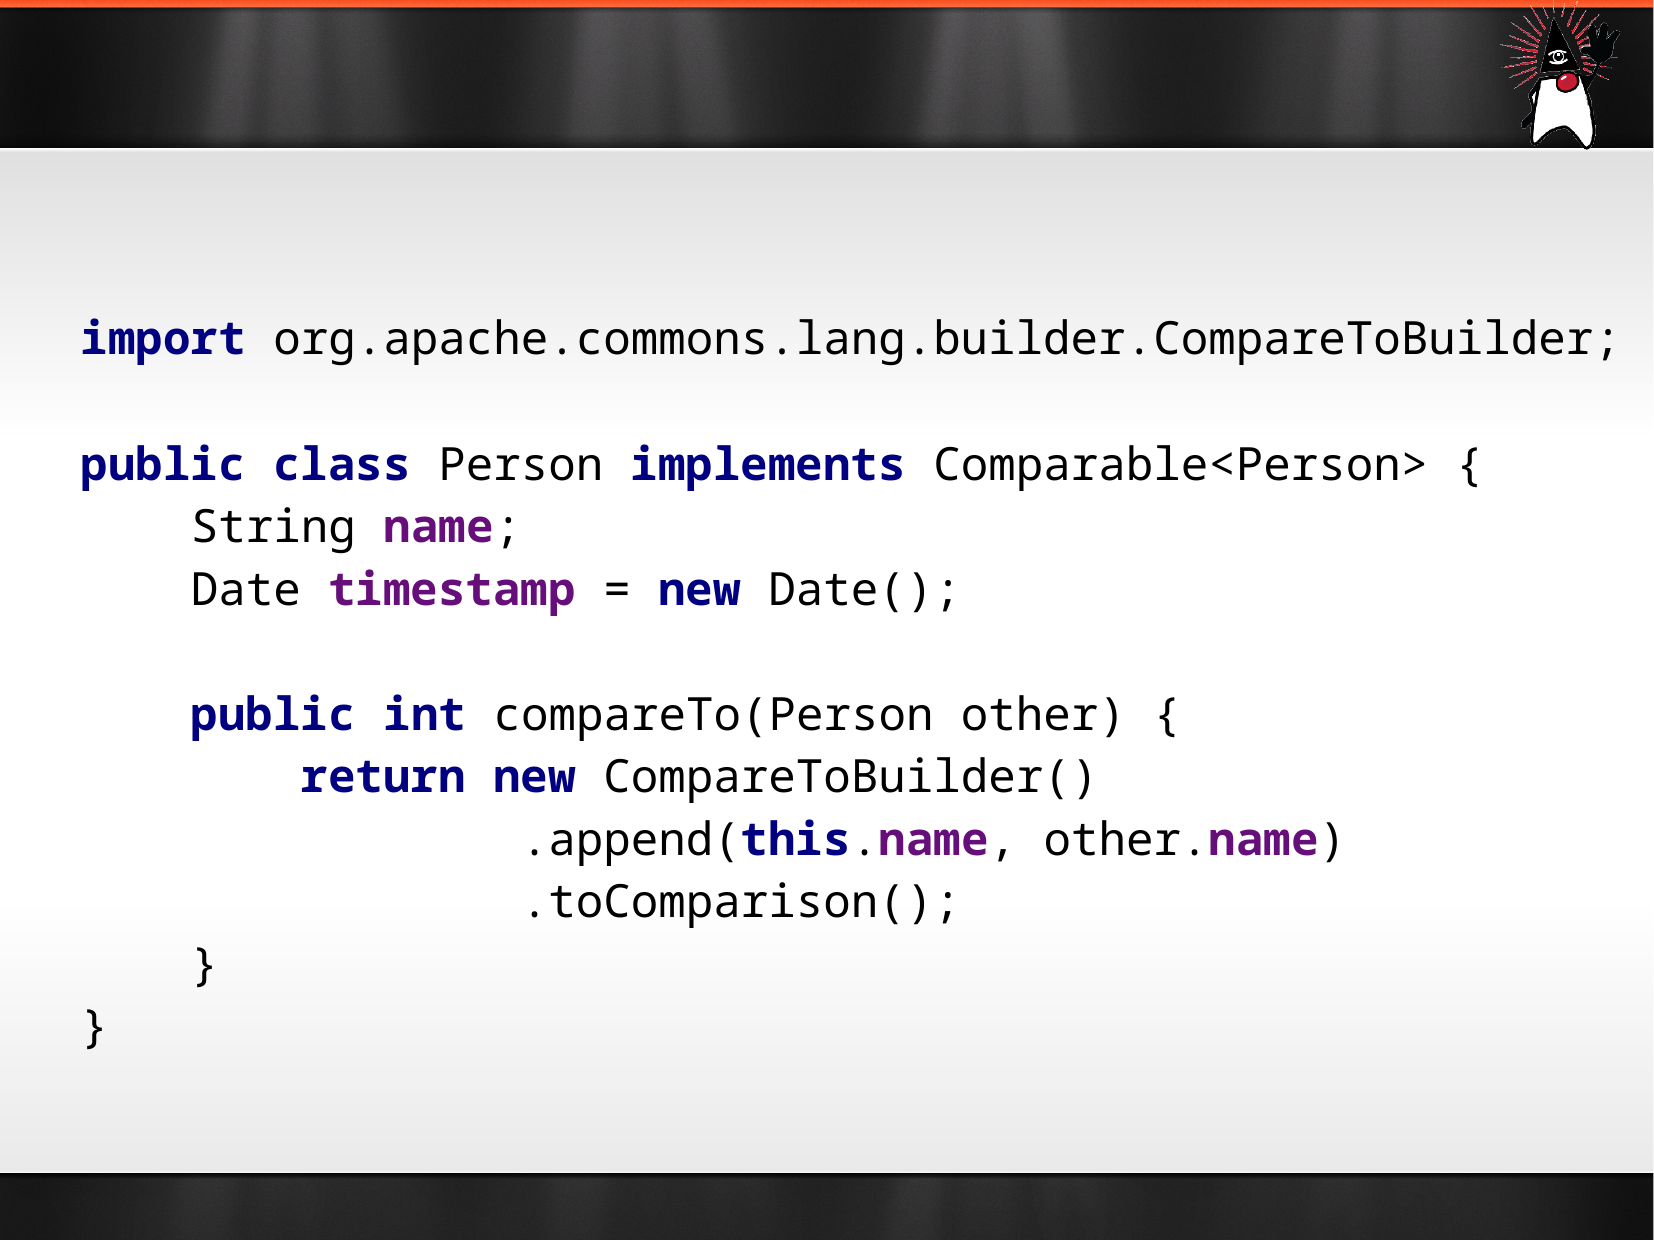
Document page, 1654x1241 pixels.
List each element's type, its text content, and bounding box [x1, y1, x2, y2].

picture [0, 0, 1654, 1240]
subtitle import org.apache.commons.lang.builder.CompareToBuilder; public class Person implements Comparable<Person> { String name; Date timestamp = new Date(); public int compareTo(Person other) { return new CompareToBuilder() .append(this.name, other.name) .toComparison(); } } [80, 305, 1654, 1125]
